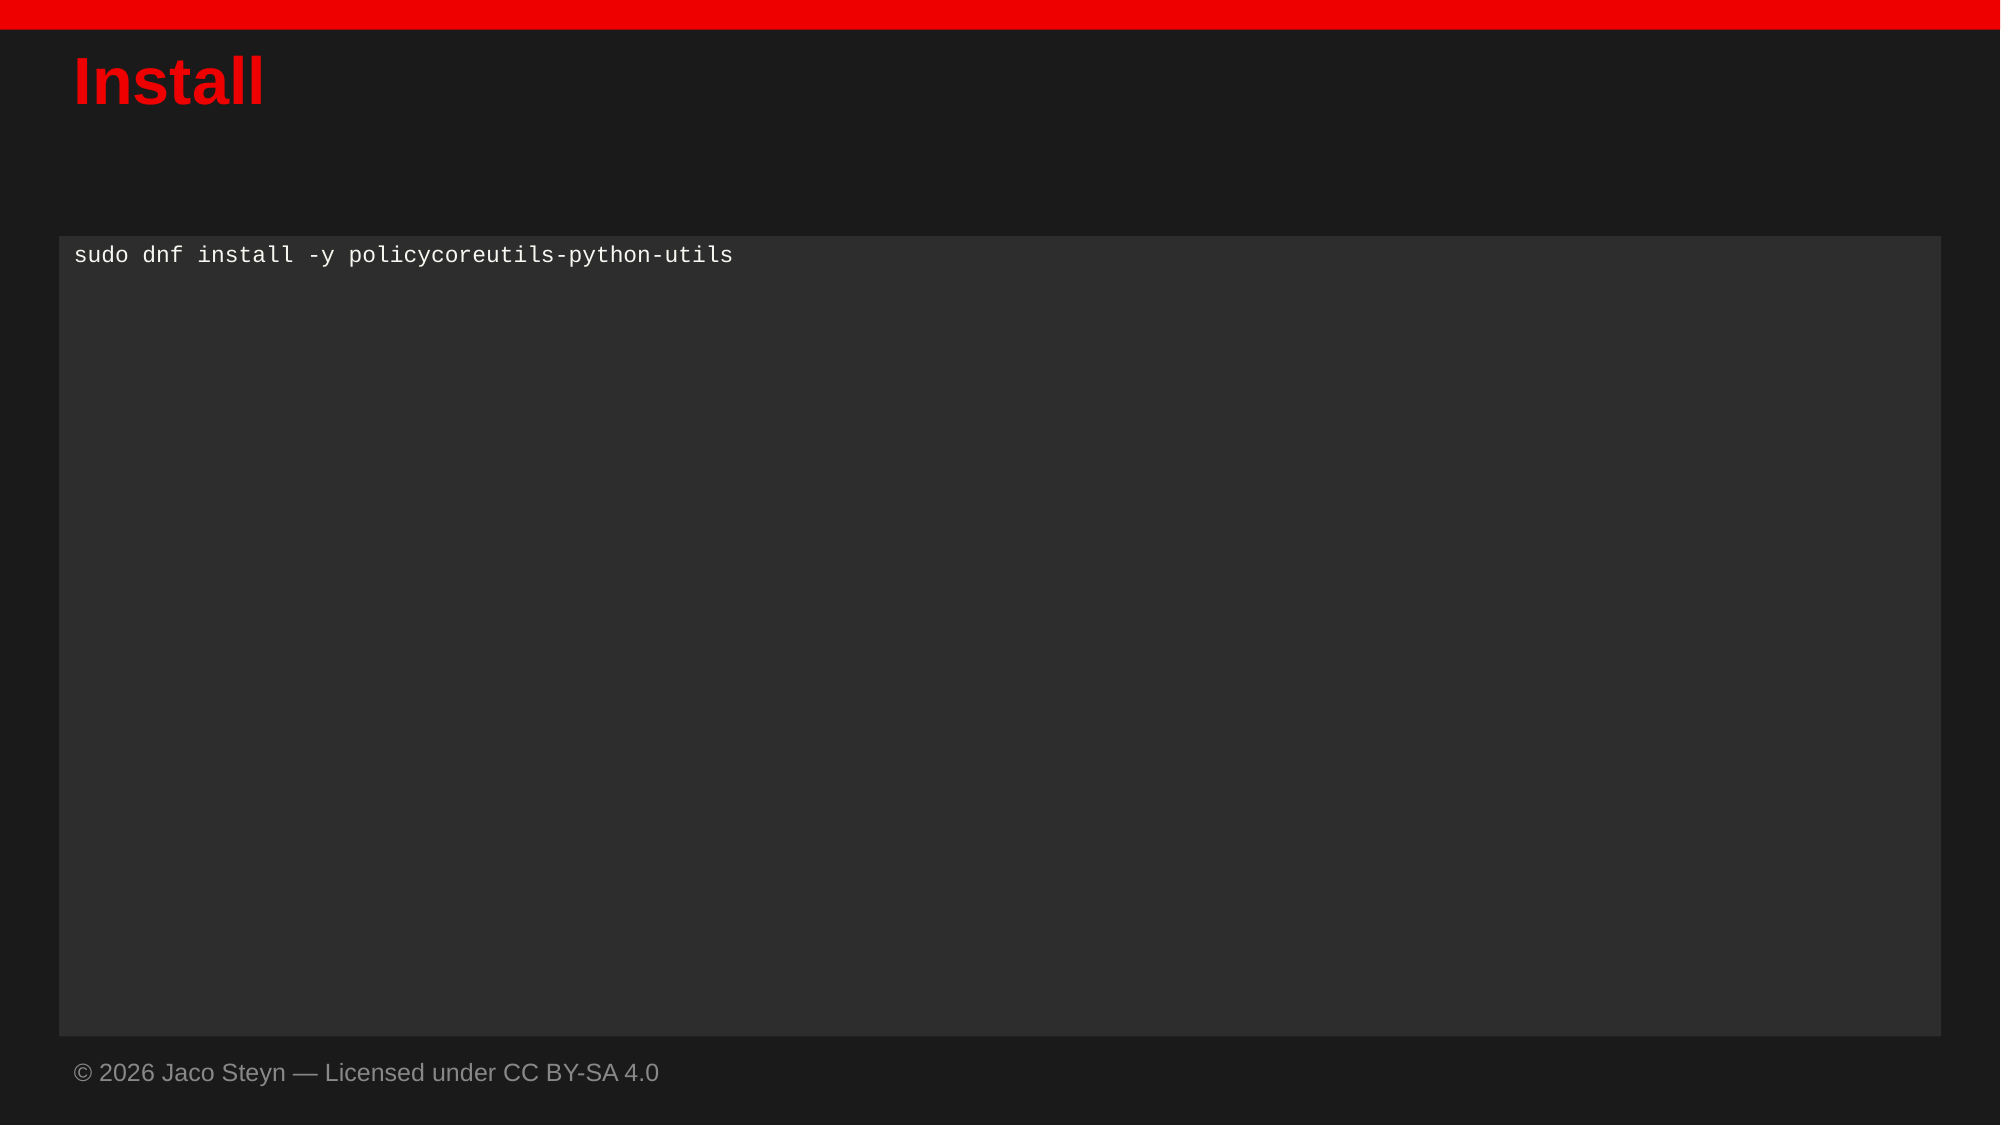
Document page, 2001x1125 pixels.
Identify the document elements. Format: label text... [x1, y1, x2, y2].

text_box © 2026 Jaco Steyn — Licensed under CC BY-SA 4.0 [59, 1051, 1942, 1093]
text_box sudo dnf install -y policycoreutils-python-utils [59, 236, 1942, 1037]
text_box [0, 0, 2001, 30]
text_box Install [59, 36, 1942, 208]
